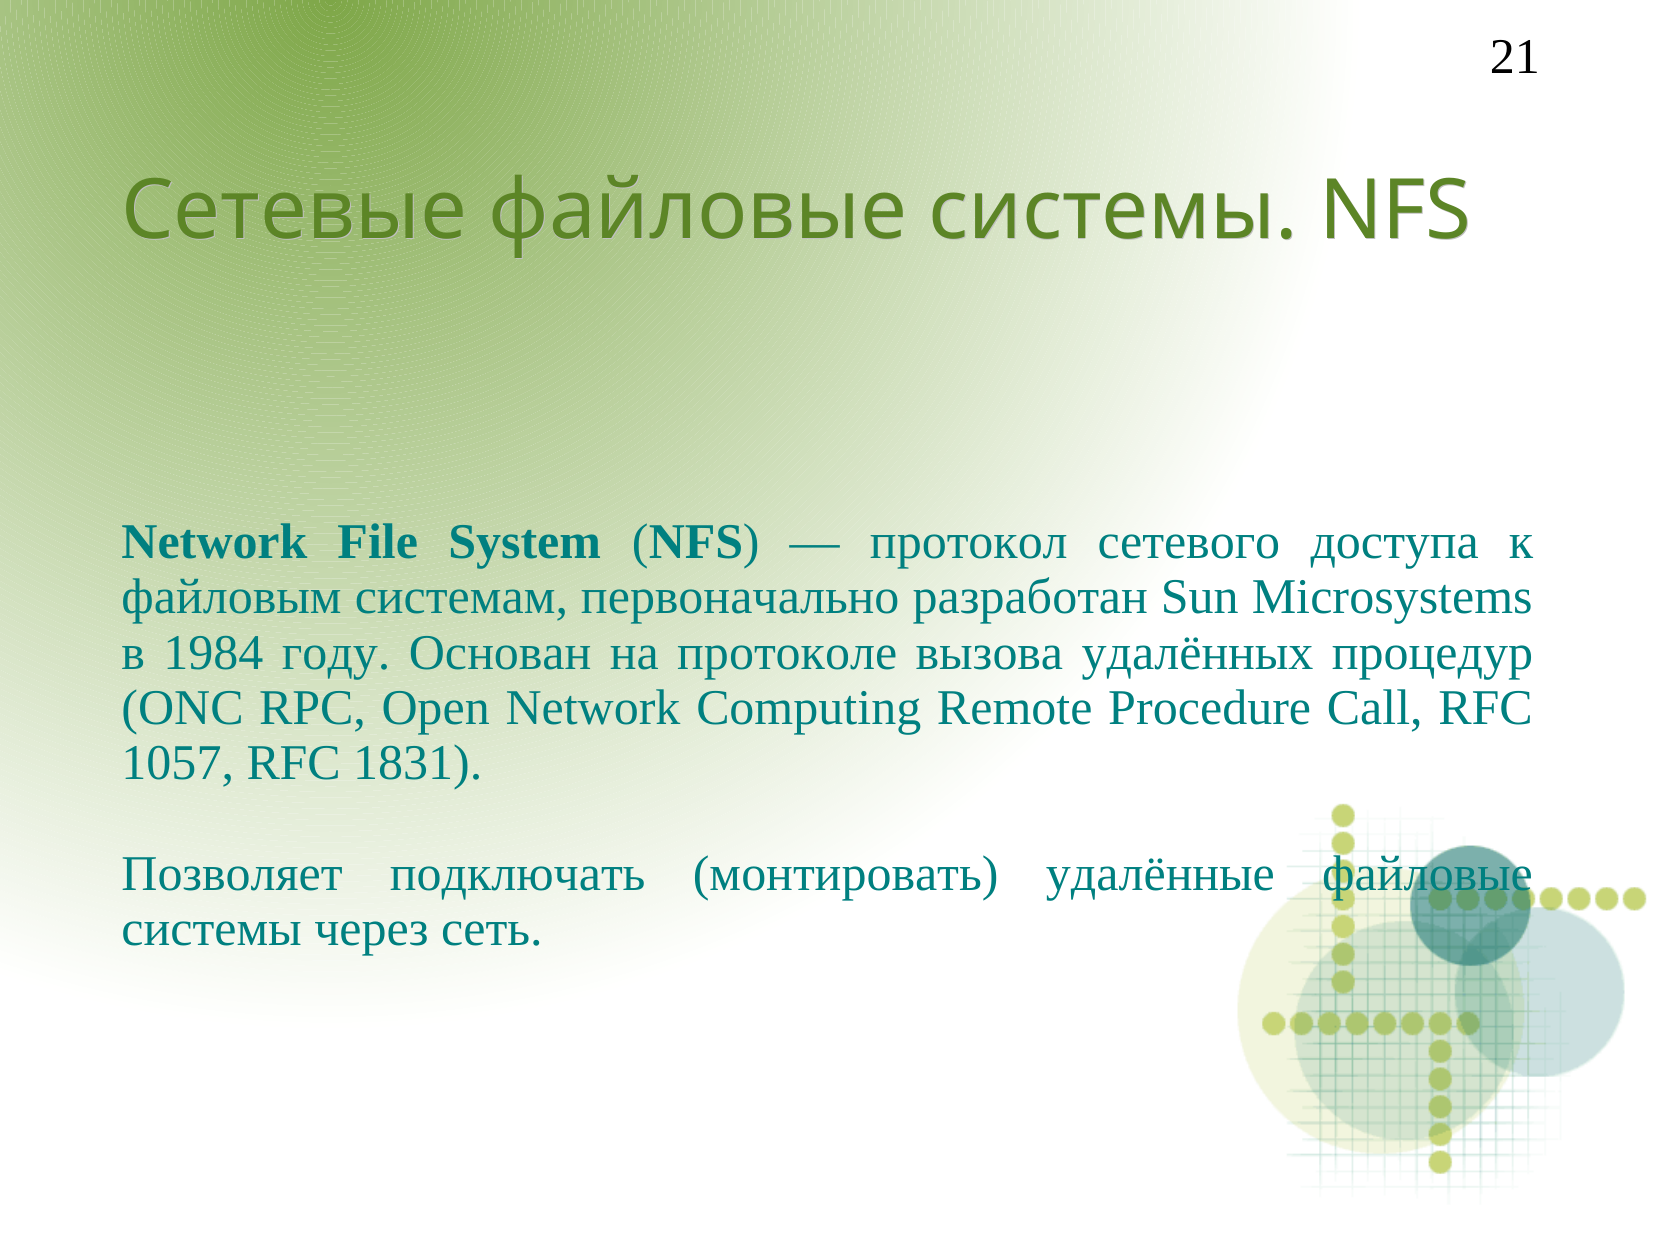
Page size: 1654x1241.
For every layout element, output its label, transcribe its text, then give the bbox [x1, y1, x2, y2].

title Сетевые файловые системы. NFS [121, 102, 1534, 311]
picture [1224, 792, 1654, 1211]
subtitle Network File System (NFS) — протокол сетевого доступа к файловым системам, первоначально разработан Sun Microsystems в 1984 году. Основан на протоколе вызова удалённых процедур (ONC RPC, Open Network Computing Remote Procedure Call, RFC 1057, RFC 1831). Позволяет подключать (монтировать) удалённые файловые системы через сеть. [121, 344, 1534, 1127]
text_box <номер> [1500, 29, 1654, 89]
